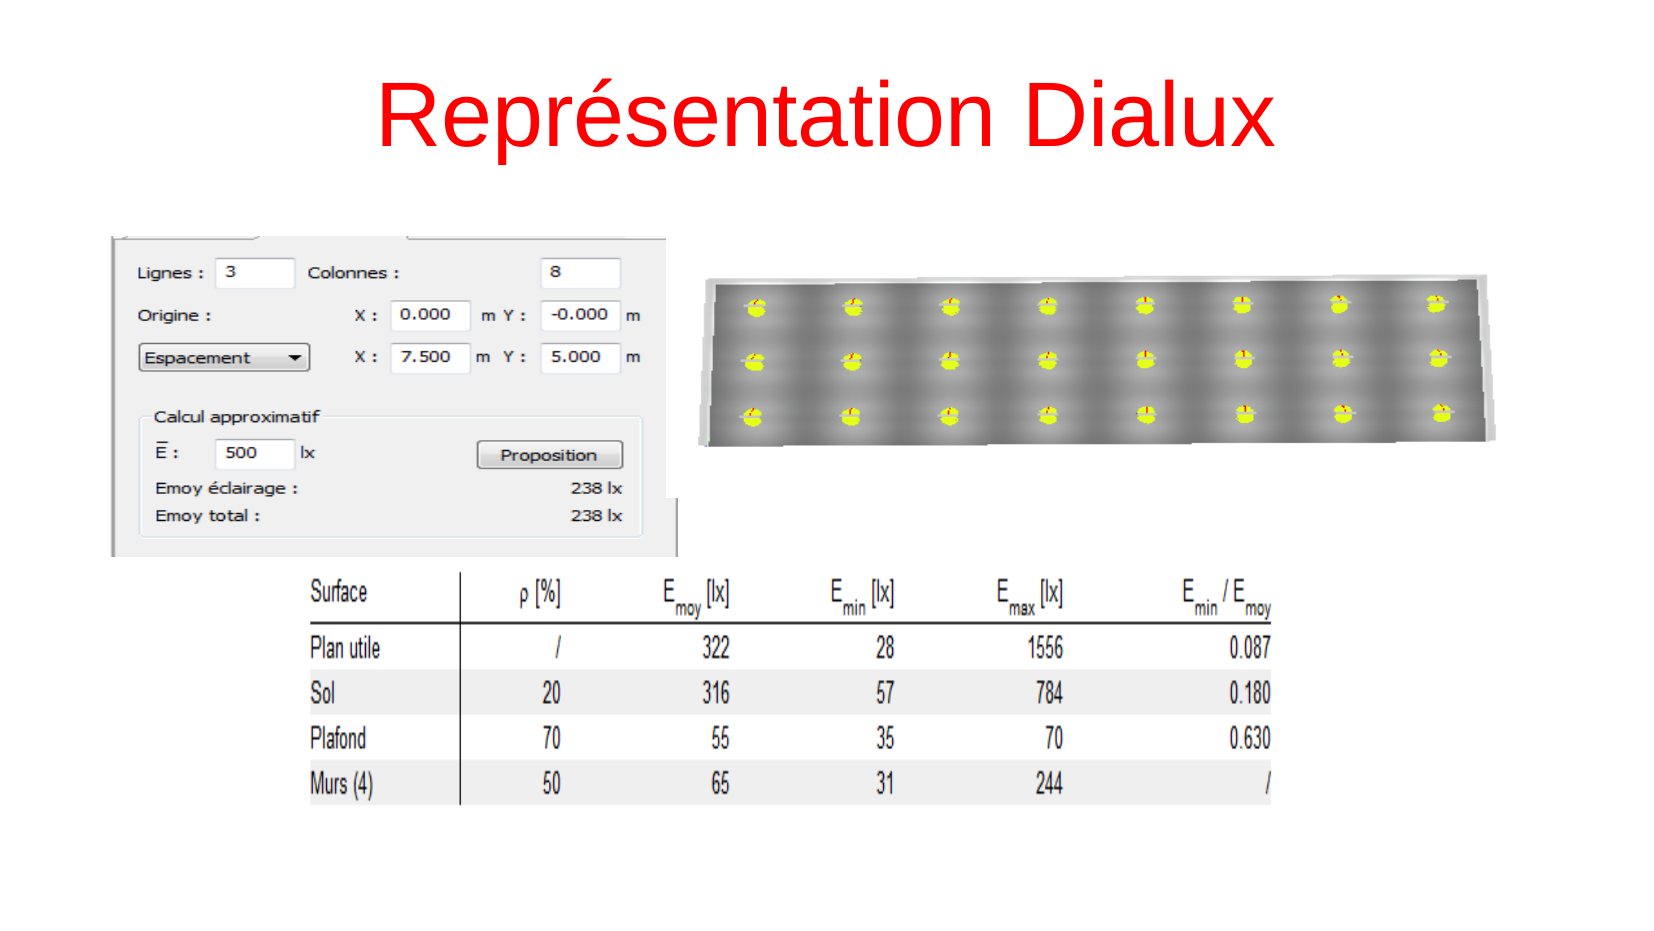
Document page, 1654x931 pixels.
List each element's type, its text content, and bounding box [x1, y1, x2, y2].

title Représentation Dialux [82, 43, 1571, 186]
picture [110, 236, 1571, 557]
picture [291, 566, 1288, 817]
